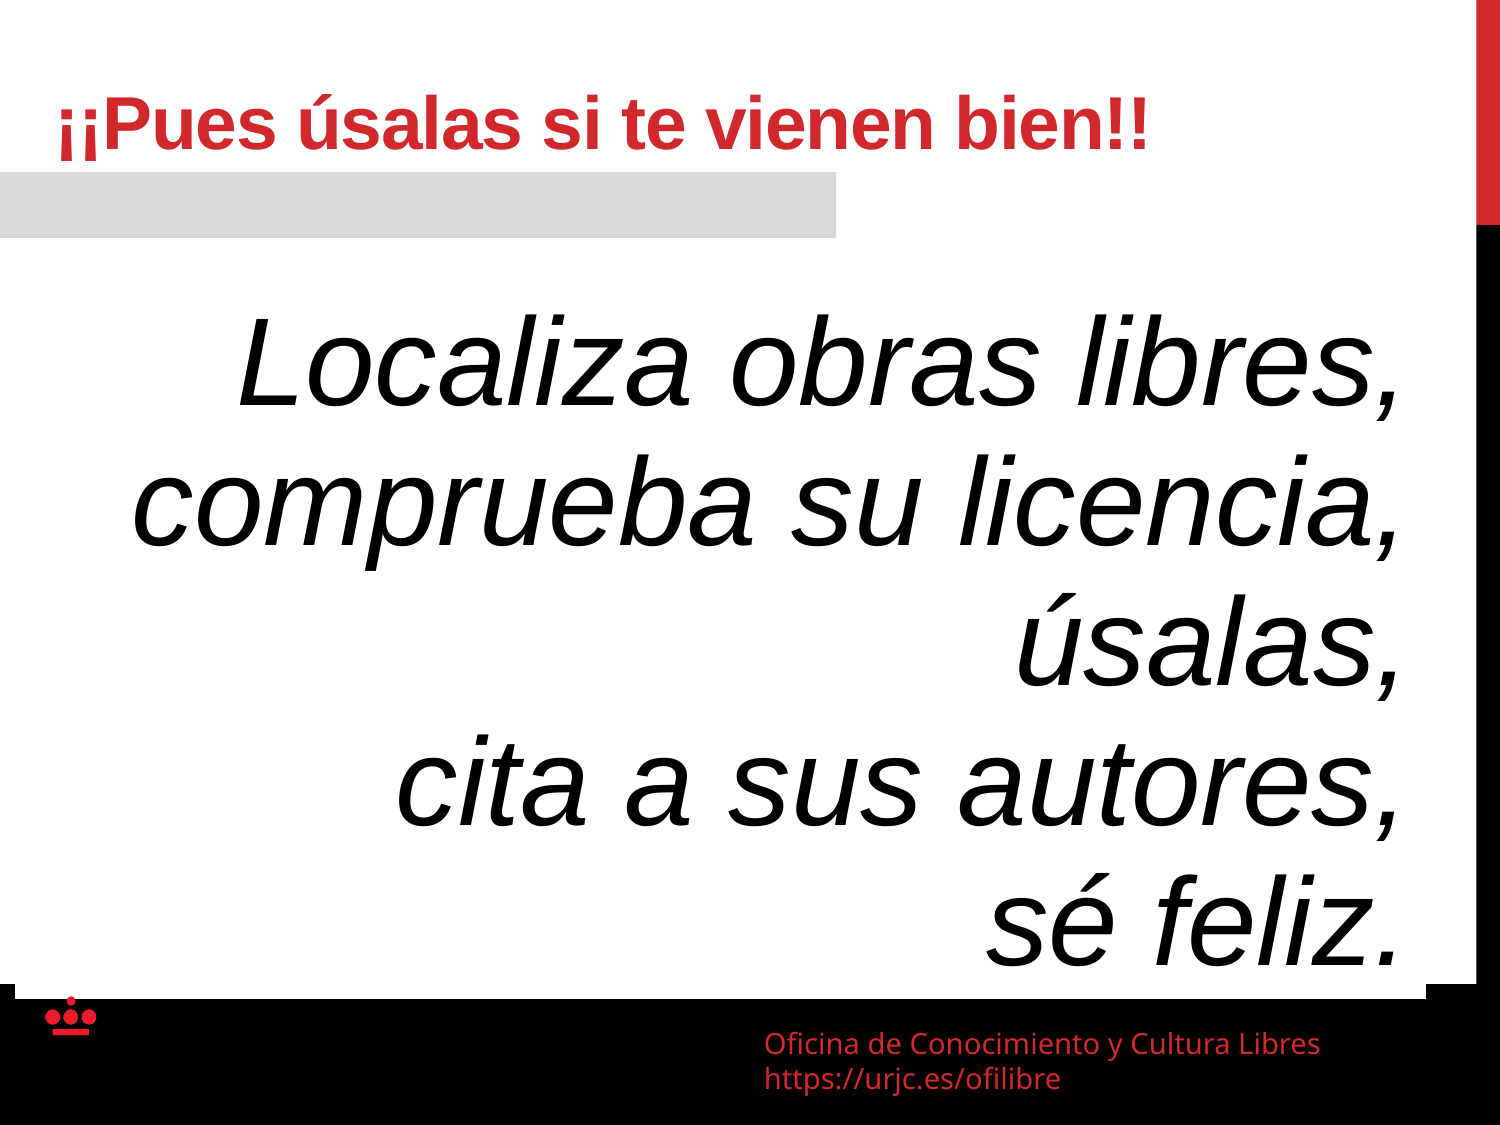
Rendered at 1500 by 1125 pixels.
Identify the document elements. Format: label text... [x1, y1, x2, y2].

text_box Localiza obras libres, comprueba su licencia, úsalas, cita a sus autores, sé feliz. [15, 285, 1426, 999]
text_box [0, 984, 1500, 1125]
text_box ¡¡Pues úsalas si te vienen bien!! [39, 24, 1366, 172]
text_box [0, 171, 837, 238]
picture [45, 996, 341, 1111]
title [75, 172, 1026, 250]
text_box Oficina de Conocimiento y Cultura Libres https://urjc.es/ofilibre [748, 1017, 1500, 1125]
